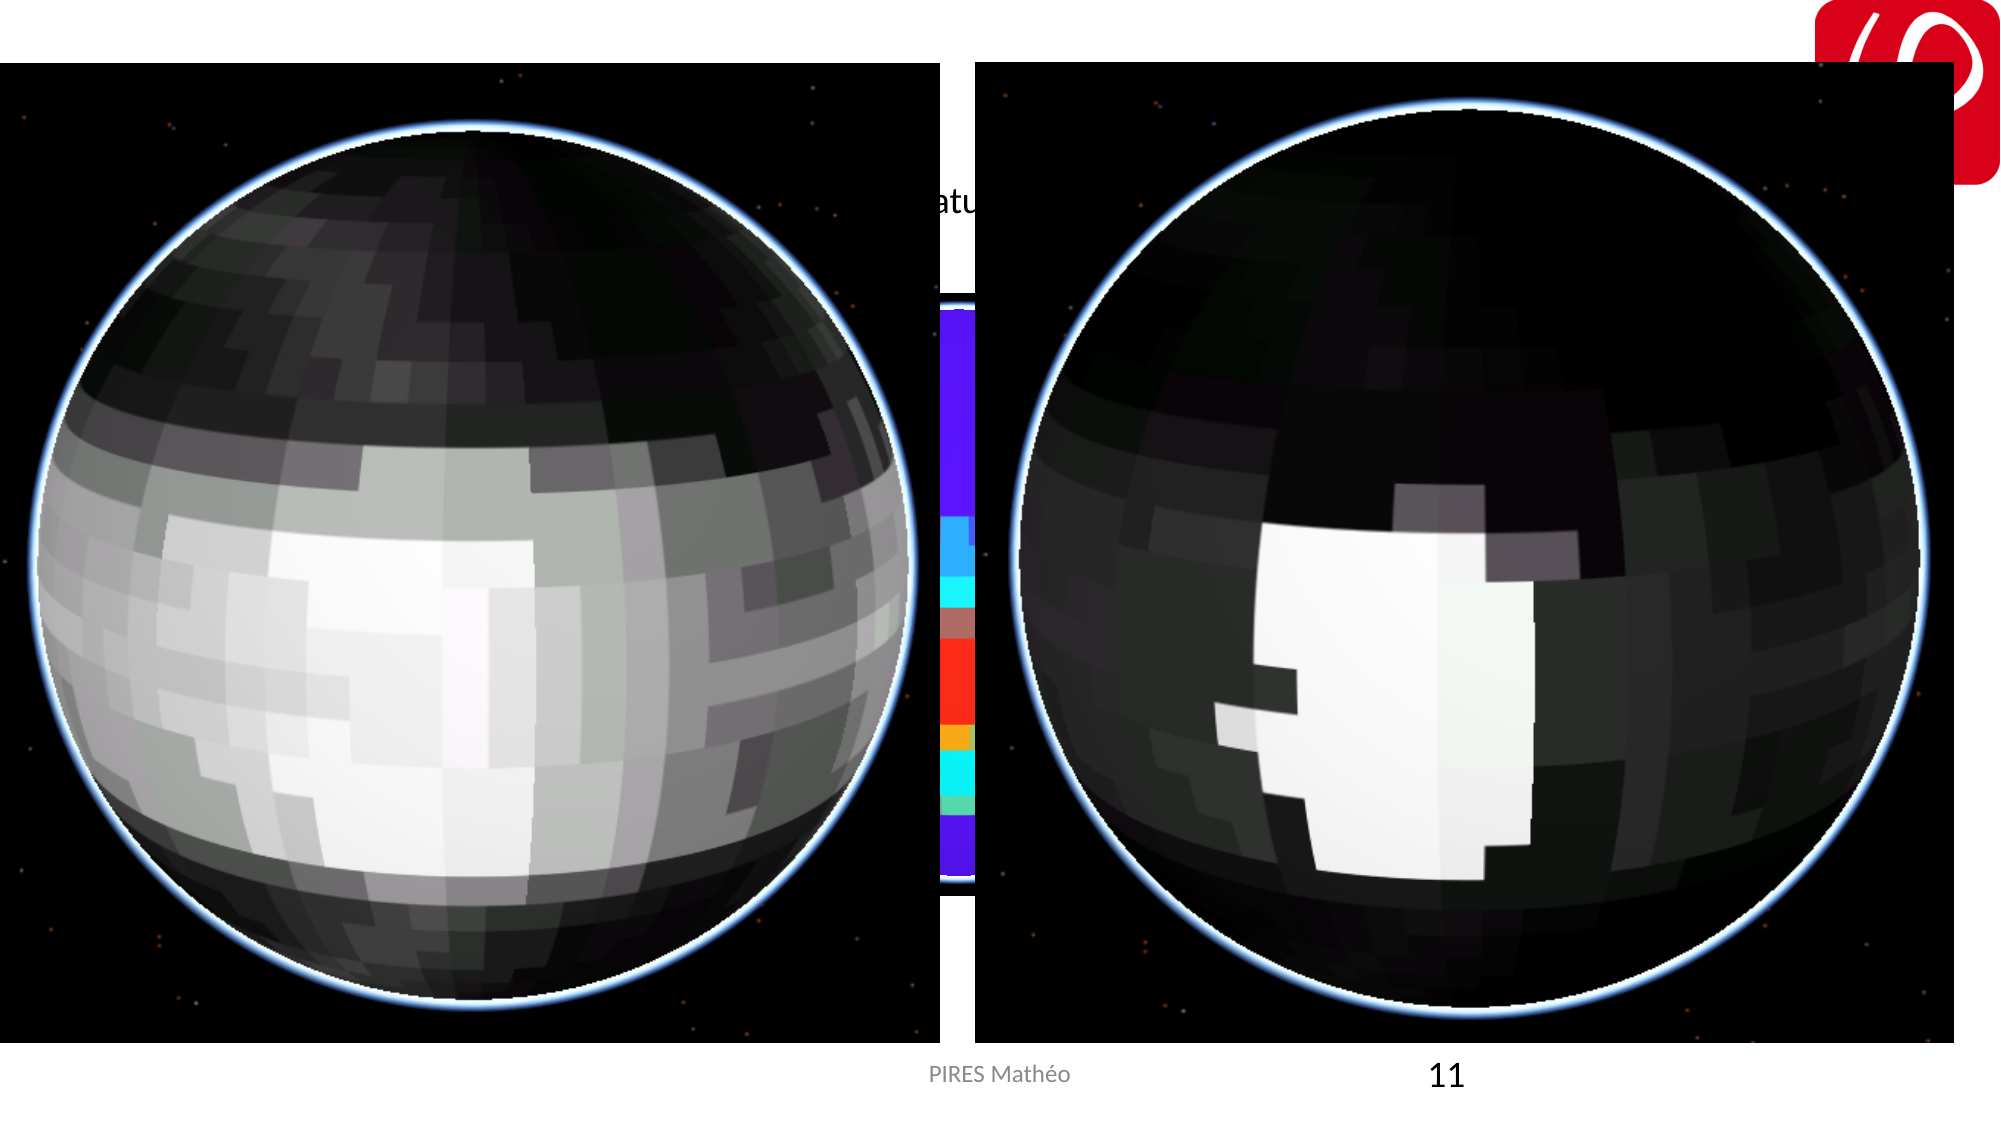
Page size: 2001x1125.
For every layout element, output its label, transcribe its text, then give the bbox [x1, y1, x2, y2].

text_box 11 [1412, 1043, 1863, 1103]
text_box Temperature : 0.5 [940, 168, 975, 229]
text_box PIRES Mathéo [662, 1042, 1338, 1103]
picture [0, 0, 2000, 1043]
